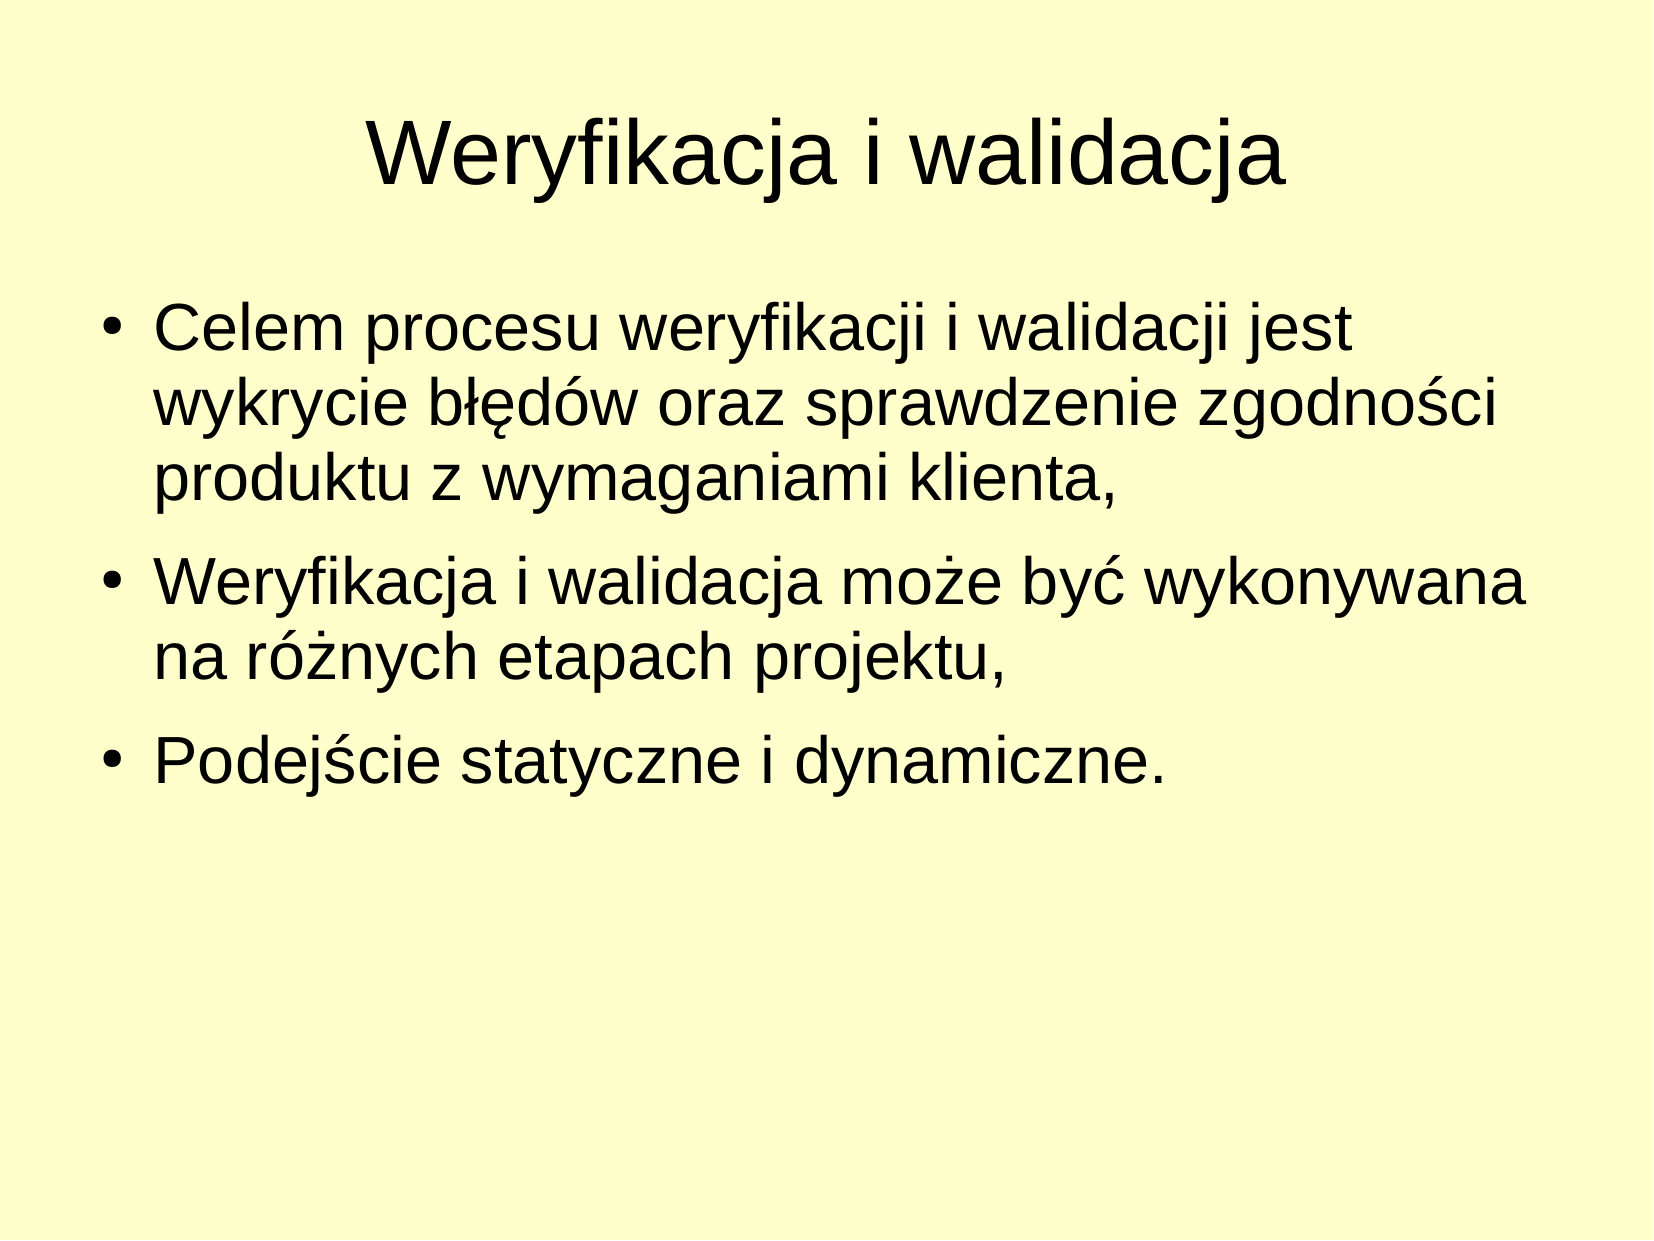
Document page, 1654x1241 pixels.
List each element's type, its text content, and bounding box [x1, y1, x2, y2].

list Celem procesu weryfikacji i walidacji jest wykrycie błędów oraz sprawdzenie zgodności produktu z wymaganiami klienta, Weryfikacja i walidacja może być wykonywana na różnych etapach projektu, Podejście statyczne i dynamiczne. [82, 290, 1571, 1109]
title Weryfikacja i walidacja [82, 49, 1571, 257]
